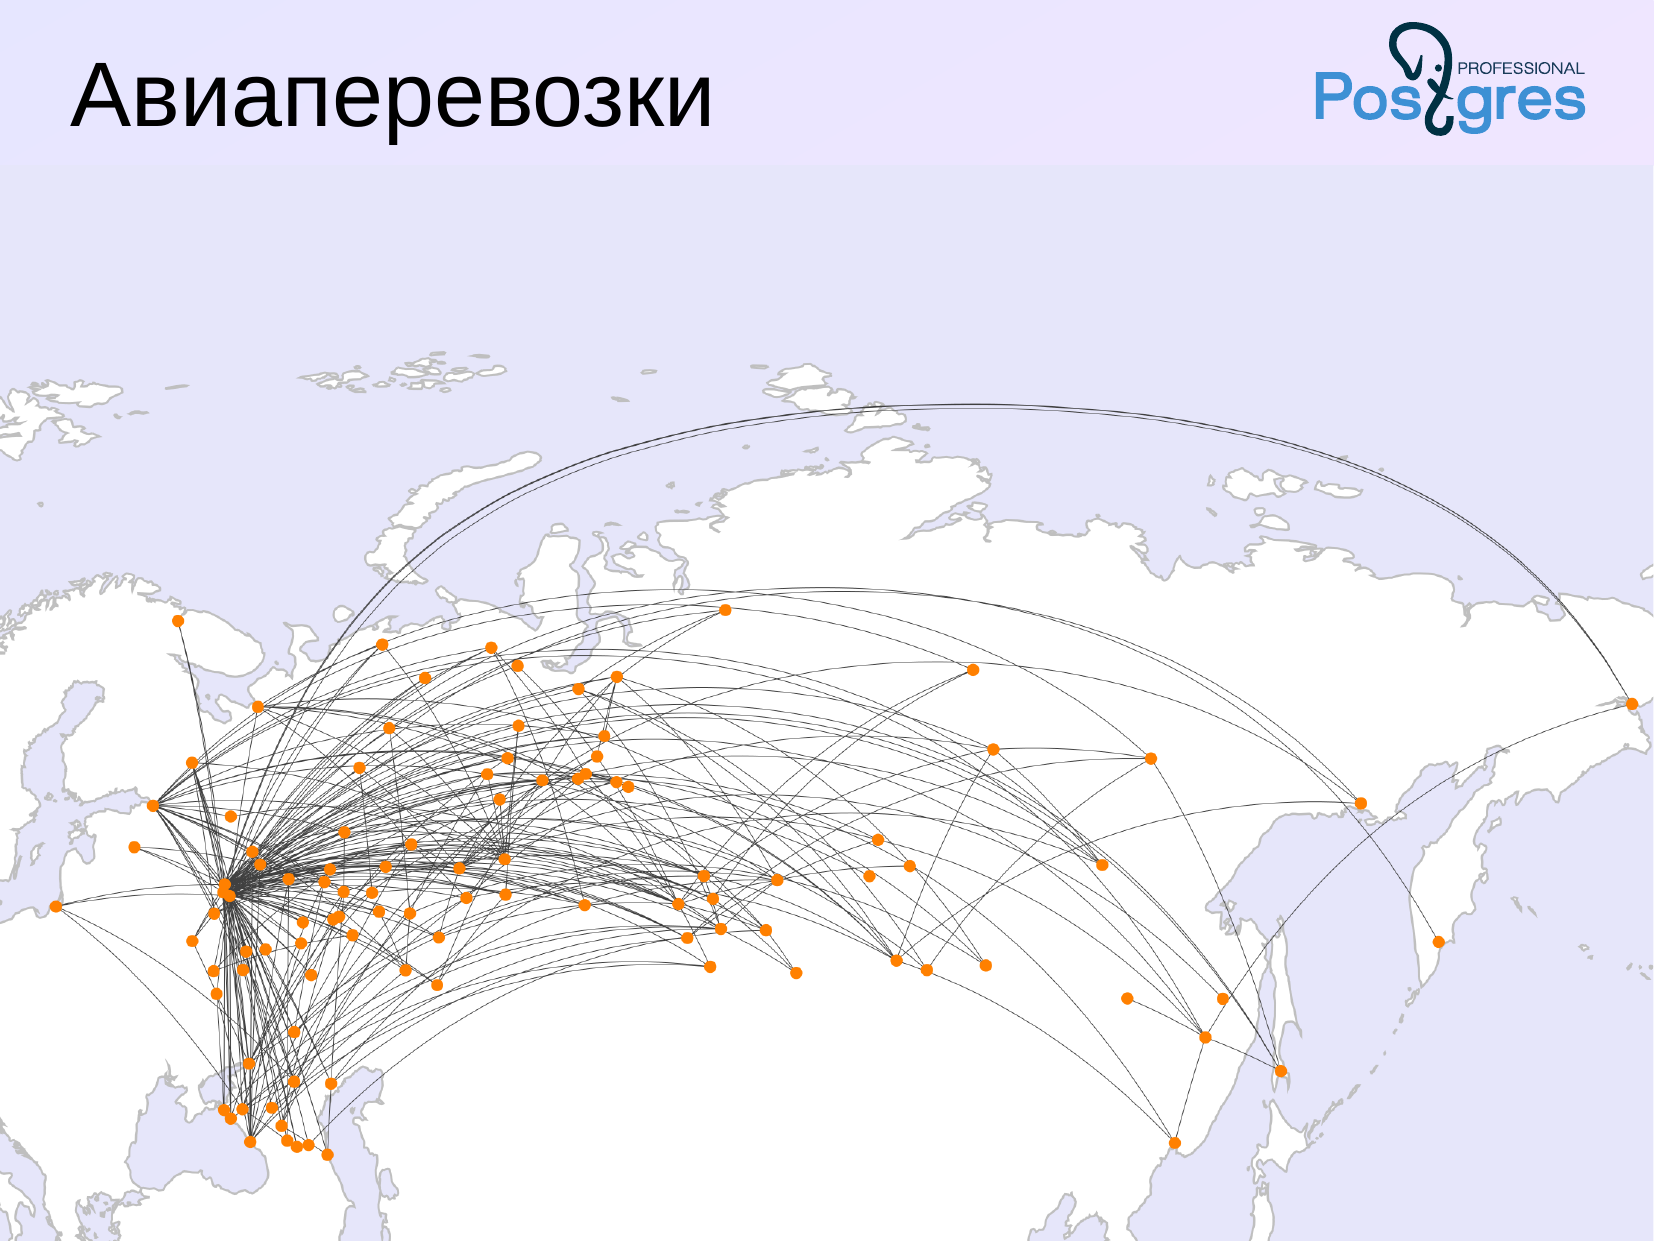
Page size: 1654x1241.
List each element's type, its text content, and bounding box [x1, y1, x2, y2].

title Авиаперевозки [70, 43, 1241, 147]
picture [0, 165, 1654, 1241]
